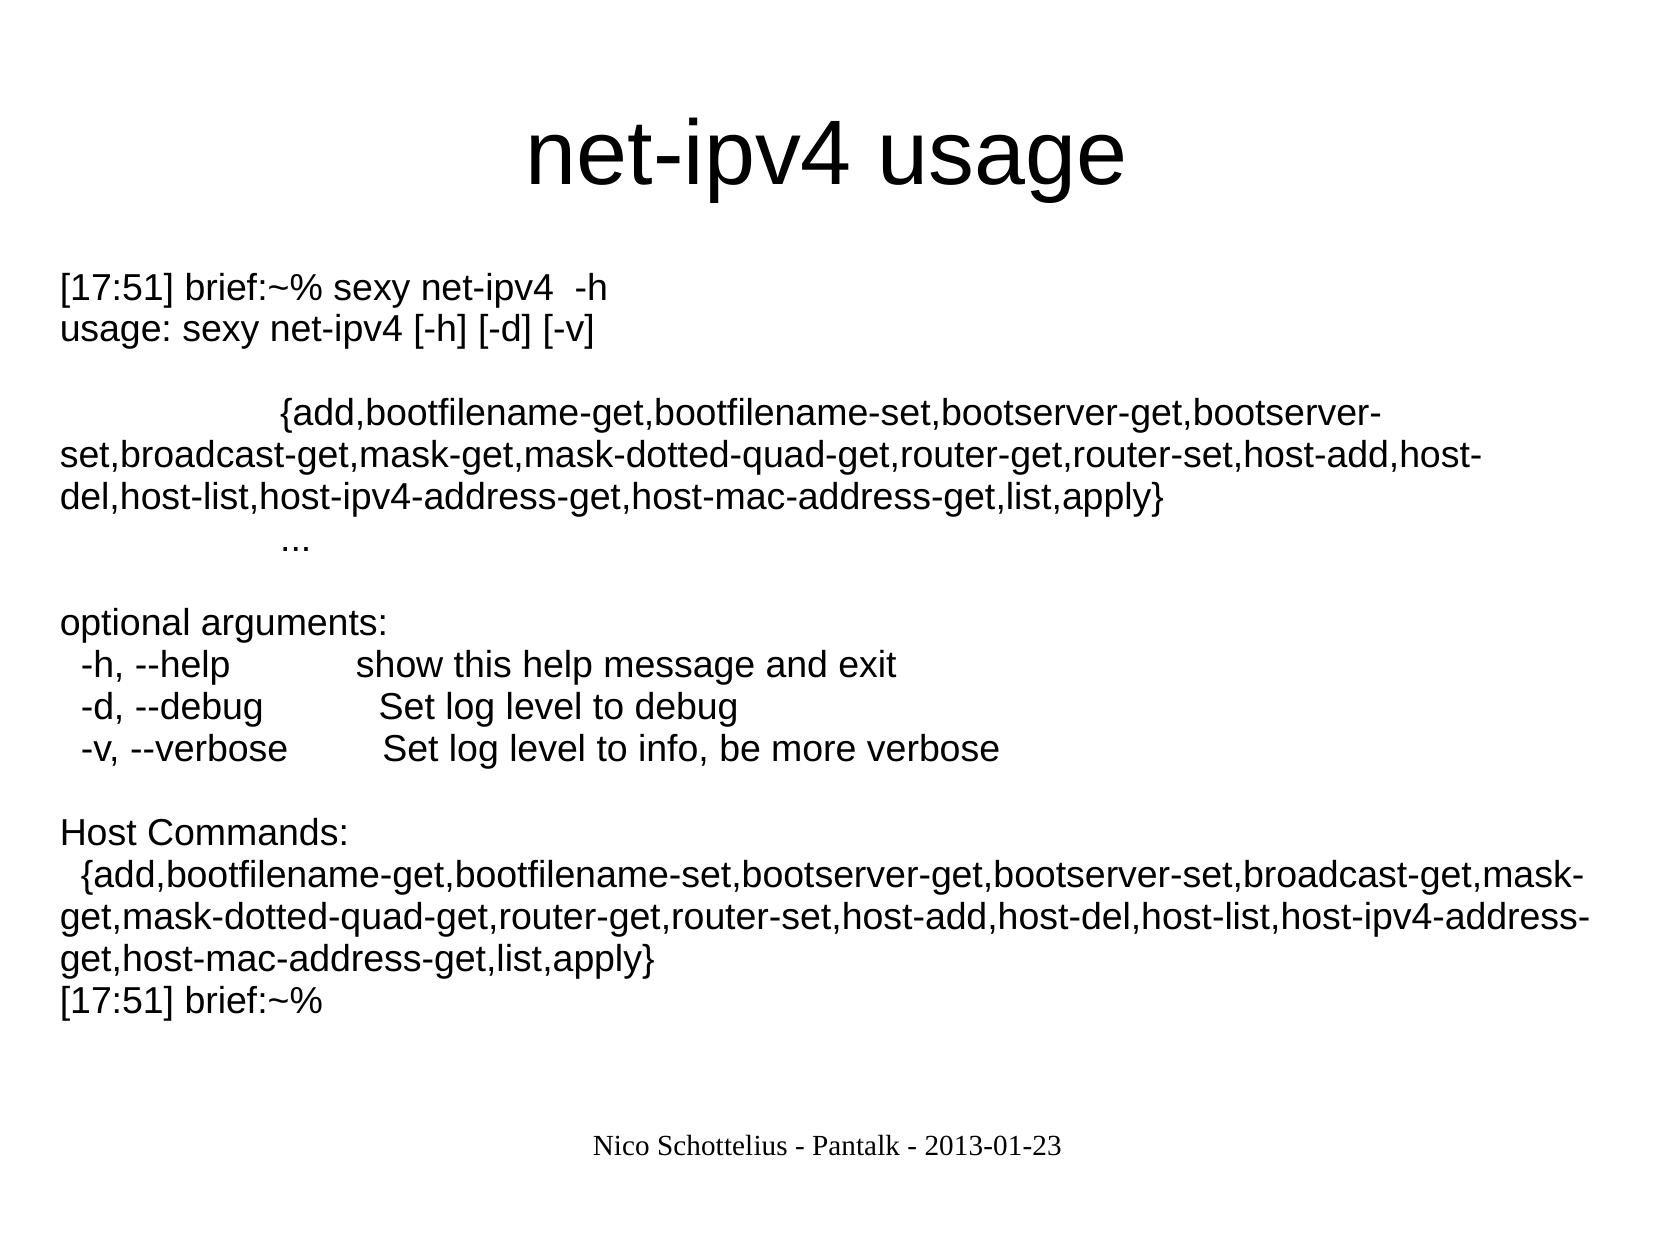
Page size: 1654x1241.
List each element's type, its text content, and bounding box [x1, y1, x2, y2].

title net-ipv4 usage [82, 49, 1571, 257]
text_box [17:51] brief:~% sexy net-ipv4 -h usage: sexy net-ipv4 [-h] [-d] [-v] {add,bootfilename-get,bootfilename-set,bootserver-get,bootserver-set,broadcast-get,mask-get,mask-dotted-quad-get,router-get,router-set,host-add,host-del,host-list,host-ipv4-address-get,host-mac-address-get,list,apply} ... optional arguments: -h, --help show this help message and exit -d, --debug Set log level to debug -v, --verbose Set log level to info, be more verbose Host Commands: {add,bootfilename-get,bootfilename-set,bootserver-get,bootserver-set,broadcast-get,mask-get,mask-dotted-quad-get,router-get,router-set,host-add,host-del,host-list,host-ipv4-address-get,host-mac-address-get,list,apply} [17:51] brief:~% [45, 258, 1631, 1111]
